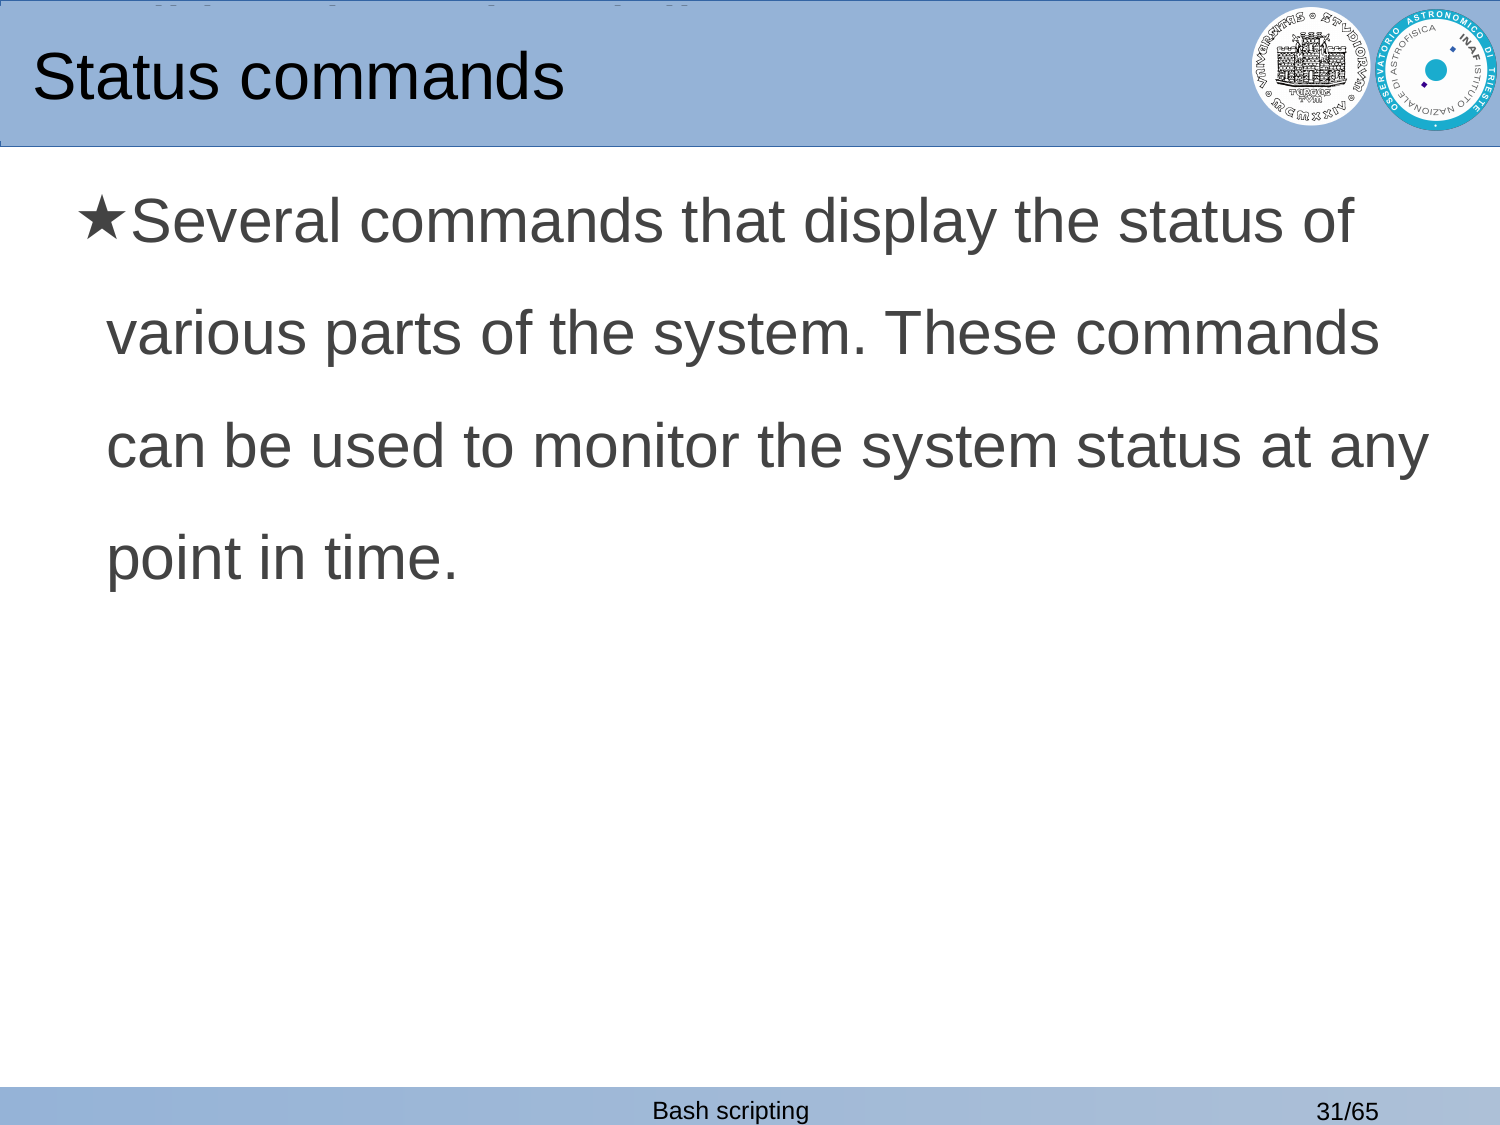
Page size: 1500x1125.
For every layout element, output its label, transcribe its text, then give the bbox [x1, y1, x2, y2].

text_box Status commands [0, 5, 1232, 141]
list Several commands that display the status of various parts of the system. These commands can be used to monitor the system status at any point in time. [16, 135, 1500, 1081]
title Traditional service delivery [0, 0, 1500, 135]
